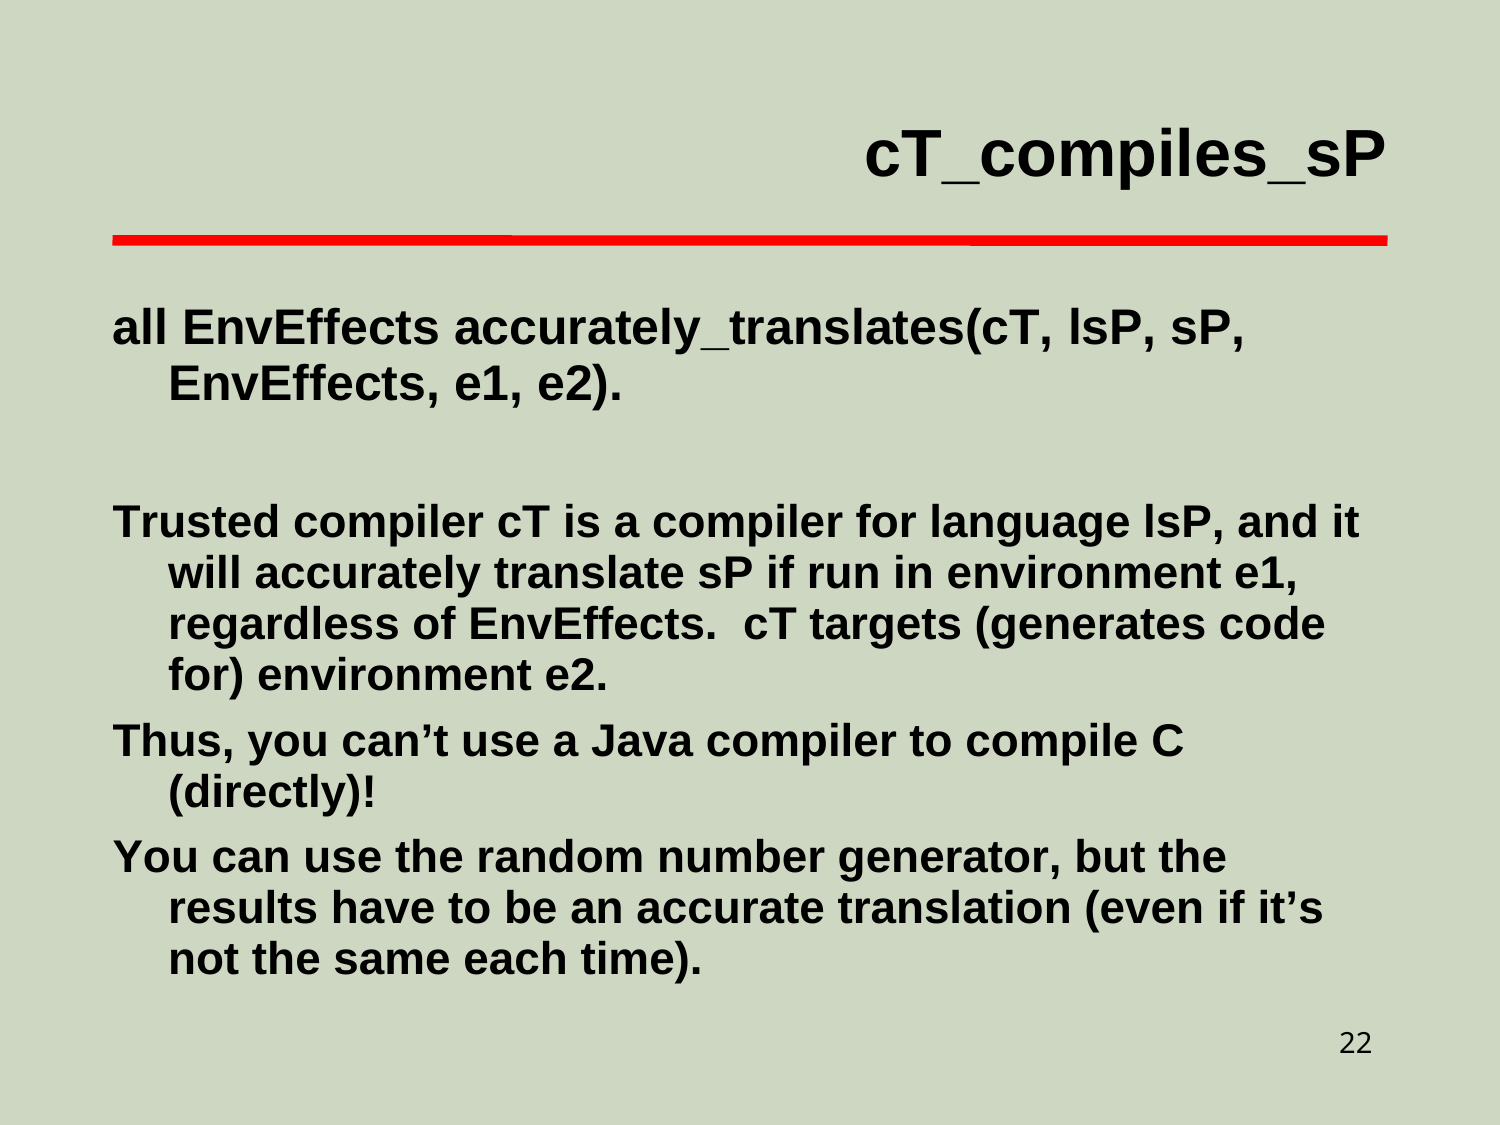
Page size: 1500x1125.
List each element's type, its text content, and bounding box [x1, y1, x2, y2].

list all EnvEffects accurately_translates(cT, lsP, sP, EnvEffects, e1, e2). Trusted compiler cT is a compiler for language lsP, and it will accurately translate sP if run in environment e1, regardless of EnvEffects. cT targets (generates code for) environment e2. Thus, you can’t use a Java compiler to compile C (directly)! You can use the random number generator, but the results have to be an accurate translation (even if it’s not the same each time). [112, 299, 1387, 1099]
title cT_compiles_sP [124, 93, 1387, 216]
